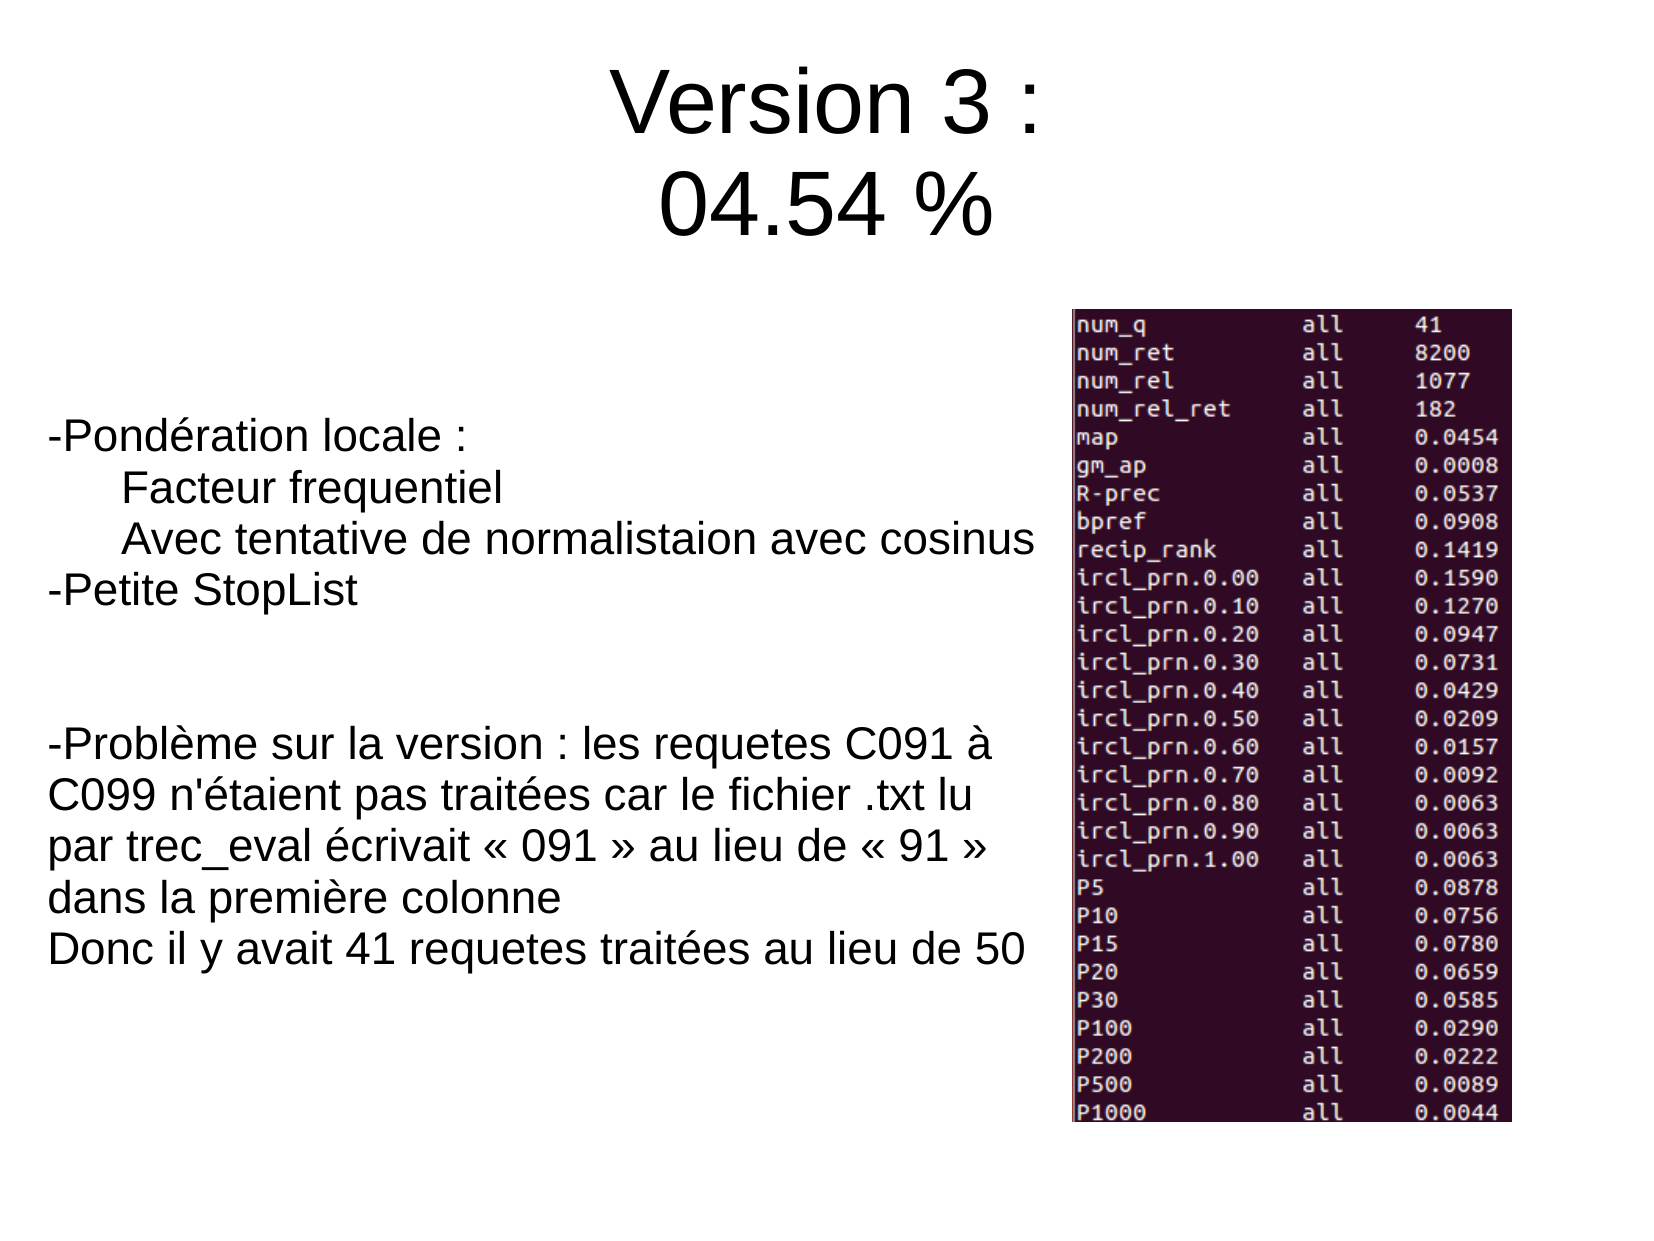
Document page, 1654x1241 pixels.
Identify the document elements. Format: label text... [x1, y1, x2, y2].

text_box -Pondération locale : Facteur frequentiel Avec tentative de normalistaion avec cosinus -Petite StopList -Problème sur la version : les requetes C091 à C099 n'étaient pas traitées car le fichier .txt lu par trec_eval écrivait « 091 » au lieu de « 91 » dans la première colonne Donc il y avait 41 requetes traitées au lieu de 50 [47, 410, 1040, 975]
title Version 3 : 04.54 % [82, 49, 1571, 257]
picture [1072, 309, 1512, 1123]
